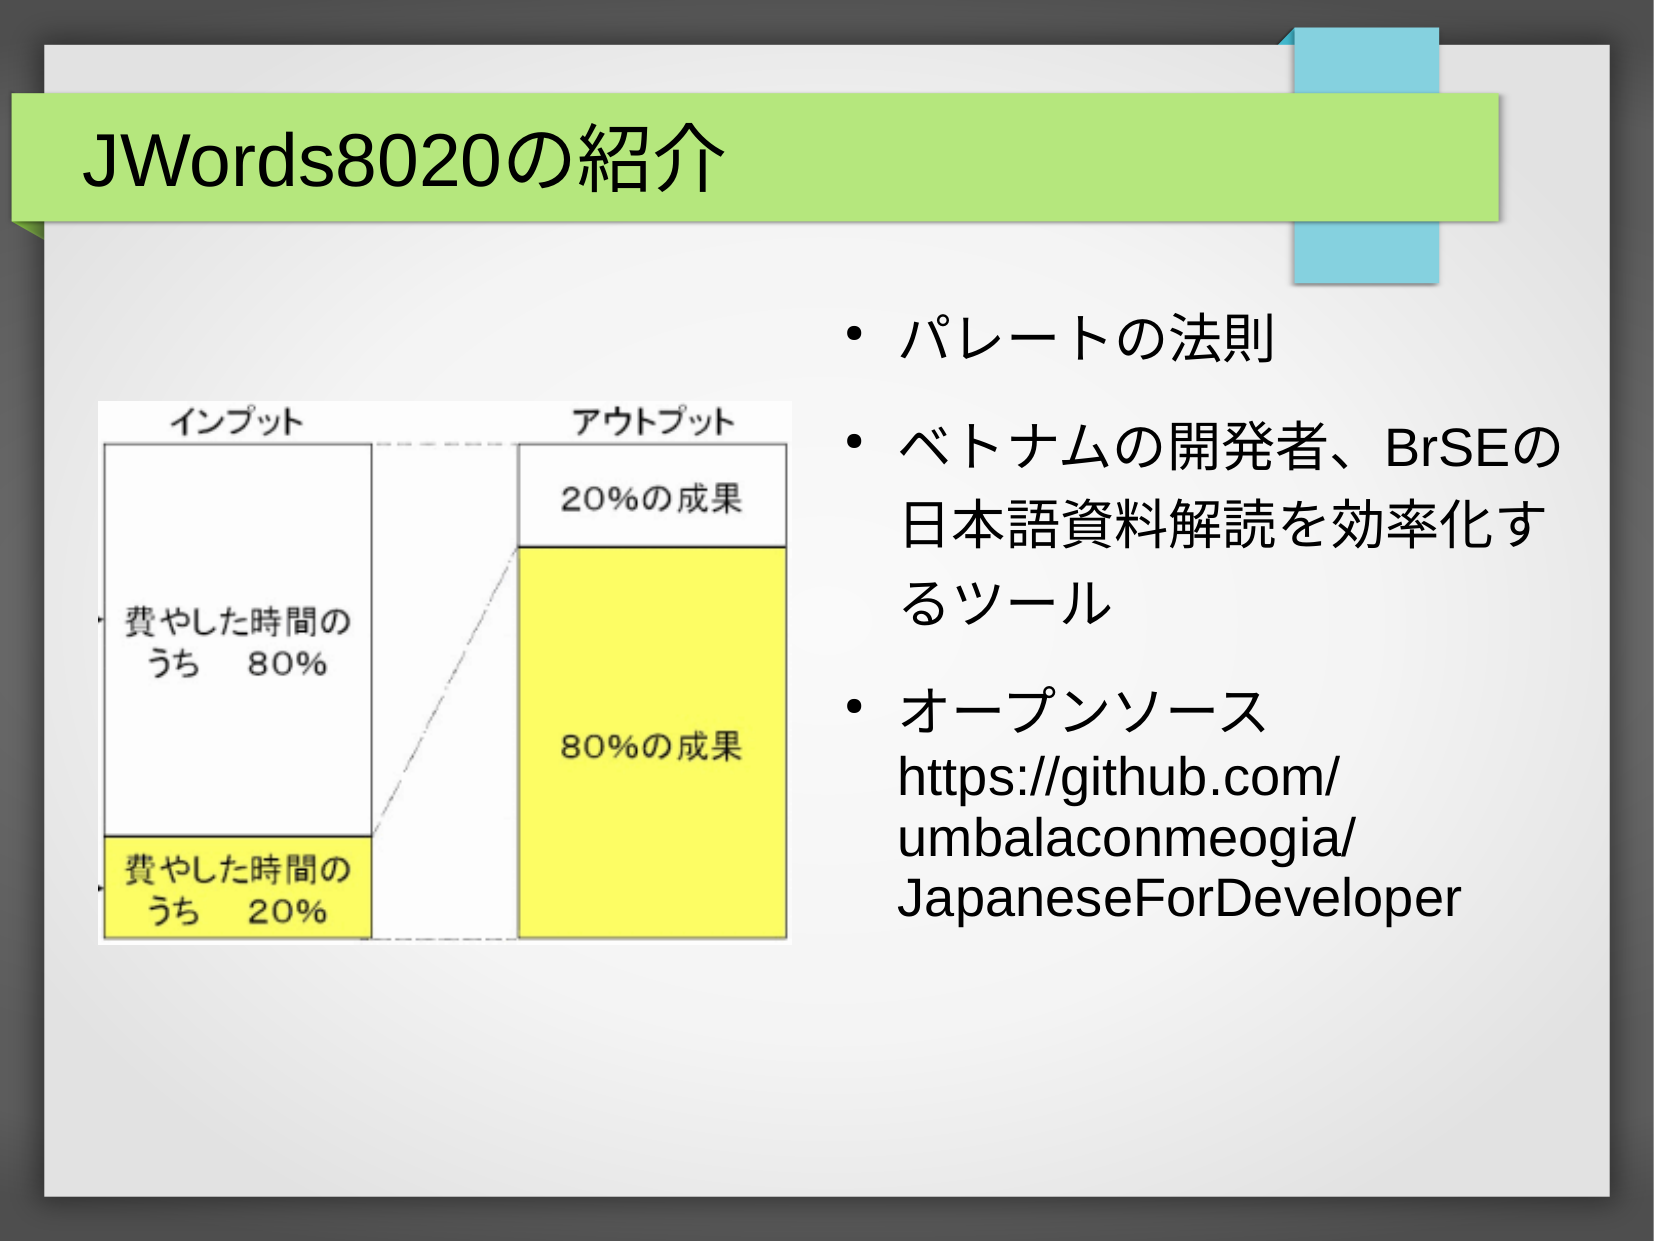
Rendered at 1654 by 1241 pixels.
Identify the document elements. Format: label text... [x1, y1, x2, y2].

title JWords8020の紹介 [82, 94, 1264, 213]
list パレートの法則 ベトナムの開発者、BrSEの日本語資料解読を効率化するツール オープンソース https://github.com/umbalaconmeogia/JapaneseForDeveloper [826, 295, 1571, 1015]
picture [0, 0, 1654, 1241]
